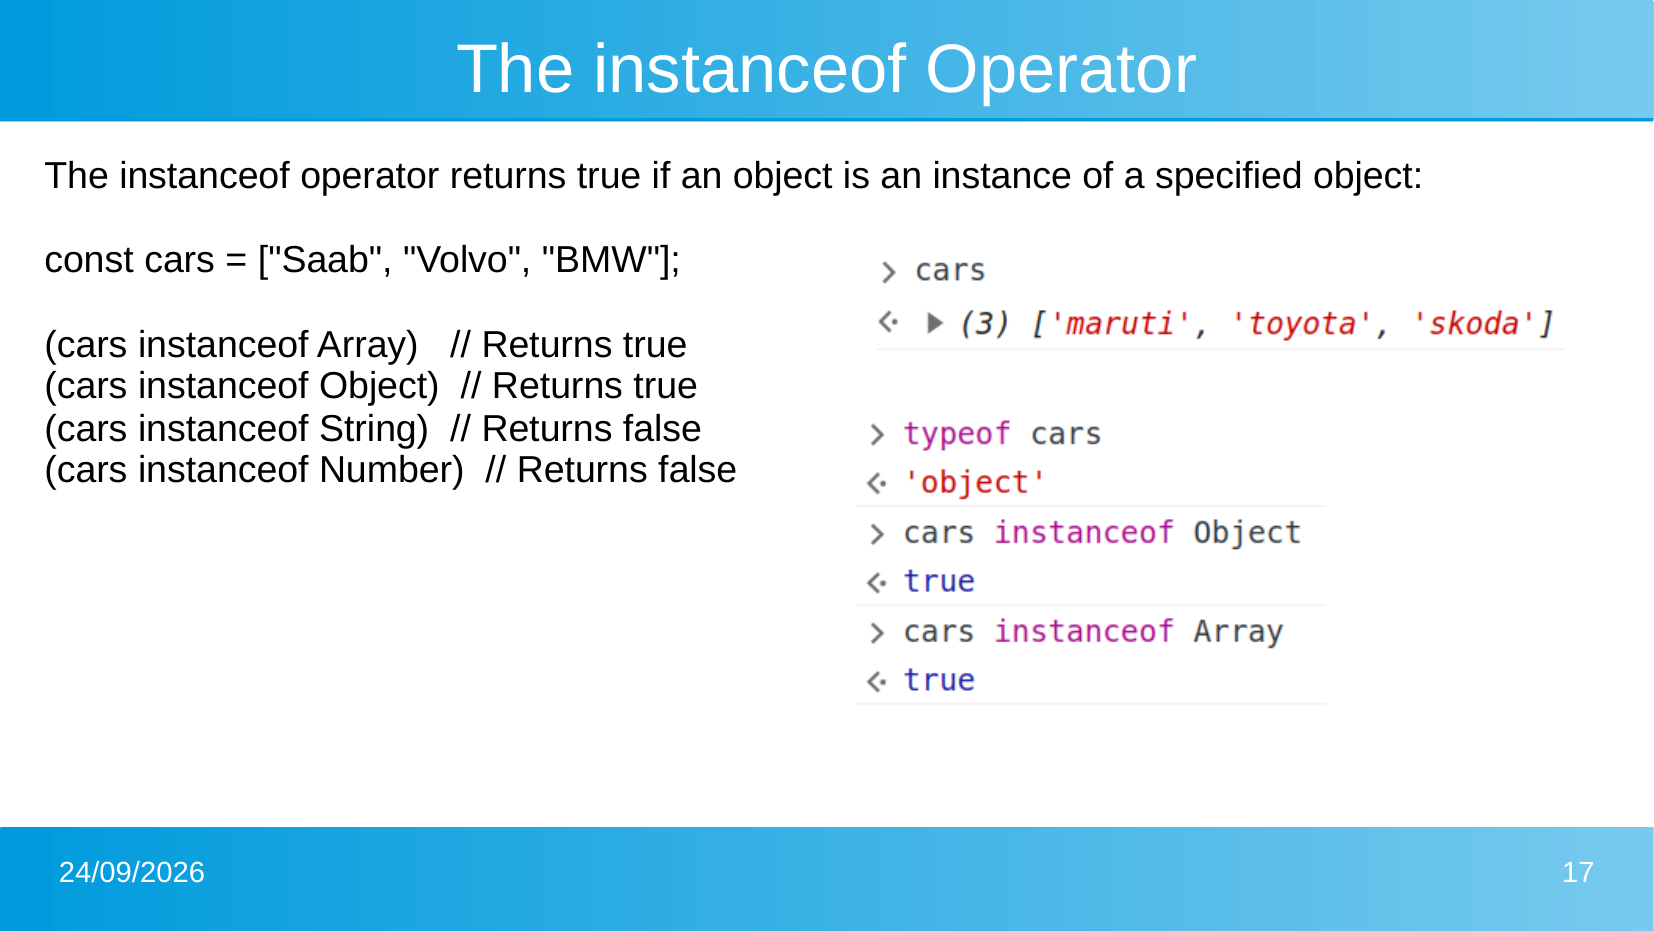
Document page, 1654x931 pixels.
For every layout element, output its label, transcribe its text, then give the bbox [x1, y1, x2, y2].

picture [856, 413, 1326, 708]
title The instanceof Operator [59, 29, 1595, 108]
text_box The instanceof operator returns true if an object is an instance of a specified object: const cars = ["Saab", "Volvo", "BMW"]; (cars instanceof Array) // Returns true (cars instanceof Object) // Returns true (cars instanceof String) // Returns false (cars instanceof Number) // Returns false [29, 147, 1477, 499]
picture [877, 249, 1565, 355]
